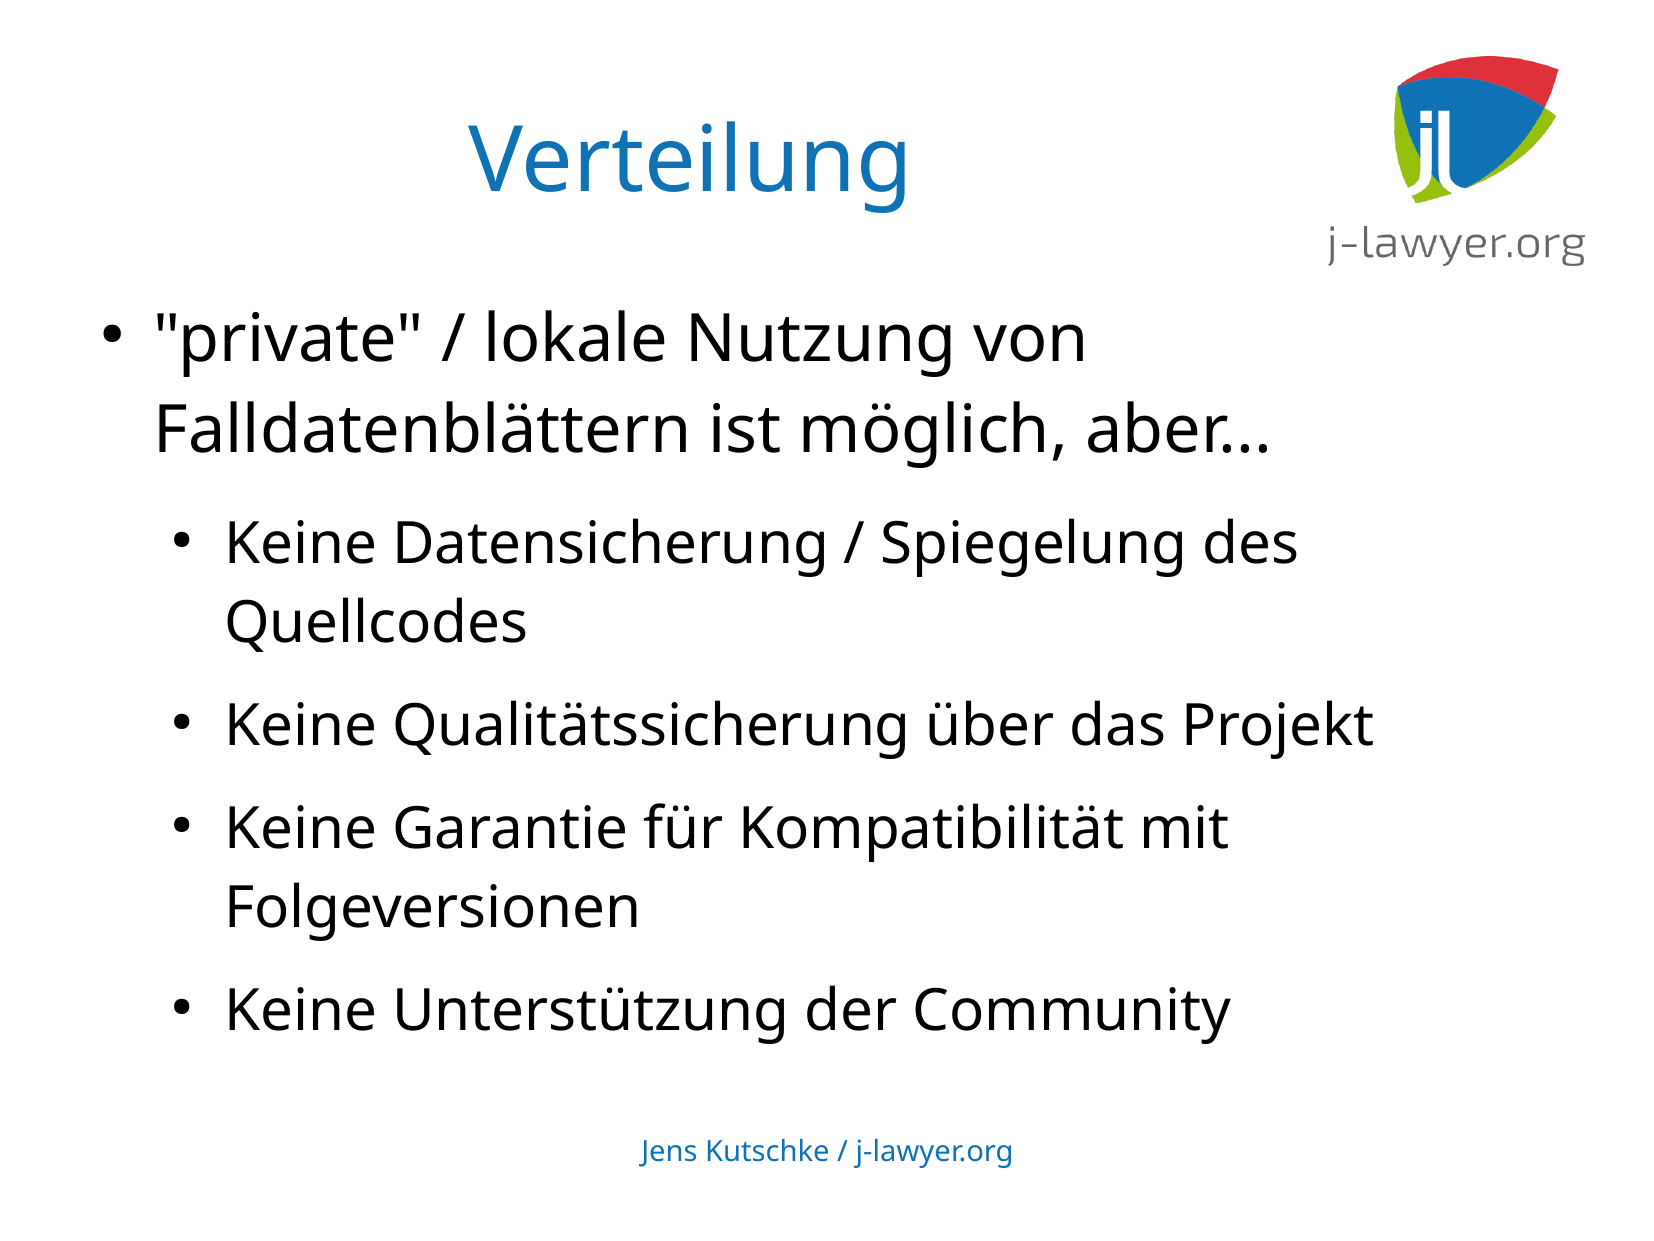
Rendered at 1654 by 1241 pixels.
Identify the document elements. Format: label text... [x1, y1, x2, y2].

list "private" / lokale Nutzung von Falldatenblättern ist möglich, aber... Keine Datensicherung / Spiegelung des Quellcodes Keine Qualitätssicherung über das Projekt Keine Garantie für Kompatibilität mit Folgeversionen Keine Unterstützung der Community [82, 290, 1571, 1010]
picture [1328, 56, 1585, 266]
title Verteilung [82, 52, 1300, 260]
